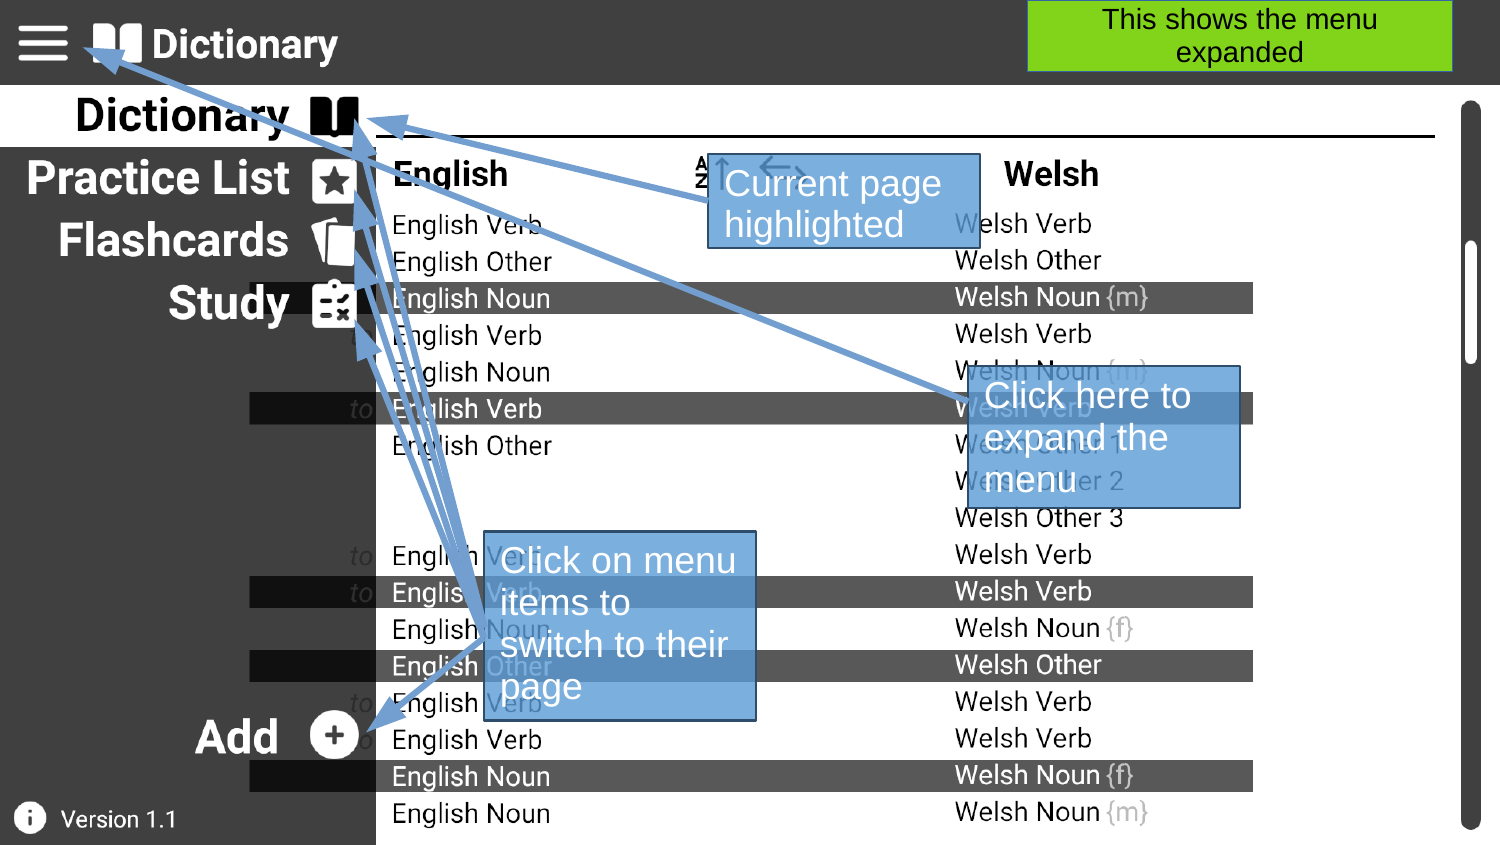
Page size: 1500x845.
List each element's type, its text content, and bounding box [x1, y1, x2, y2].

text_box Click on menu items to switch to their page [483, 531, 756, 721]
text_box This shows the menu expanded [1027, 0, 1453, 72]
text_box Click here to expand the menu [968, 366, 1241, 508]
picture [0, 0, 1500, 845]
text_box Current page highlighted [708, 153, 981, 249]
